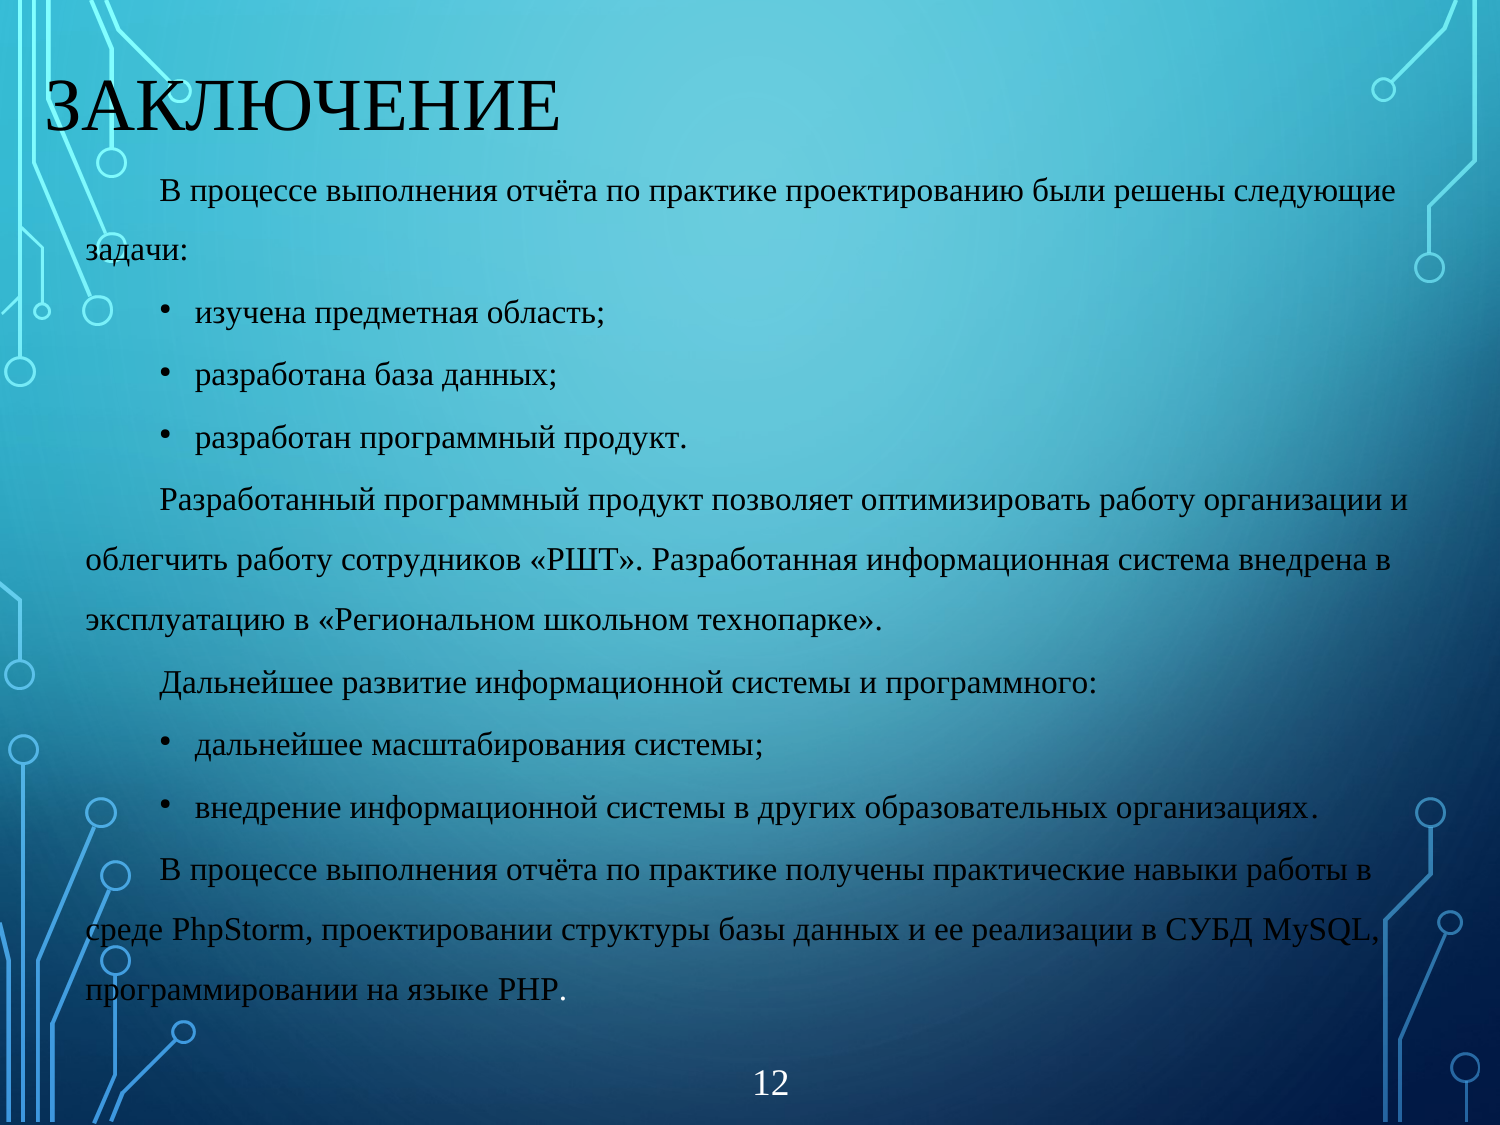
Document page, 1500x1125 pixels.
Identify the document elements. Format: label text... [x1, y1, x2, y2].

text_box ЗАКЛЮЧЕНИЕ [29, 29, 591, 184]
picture [0, 0, 1500, 1125]
text_box <номер> [737, 1050, 1300, 1125]
text_box В процессе выполнения отчёта по практике проектированию были решены следующие задачи: изучена предметная область; разработана база данных; разработан программный продукт. Разработанный программный продукт позволяет оптимизировать работу организации и облегчить работу сотрудников «РШТ». Разработанная информационная система внедрена в эксплуатацию в «Региональном школьном технопарке». Дальнейшее развитие информационной системы и программного: дальнейшее масштабирования системы; внедрение информационной системы в других образовательных организациях. В процессе выполнения отчёта по практике получены практические навыки работы в среде PhpStorm, проектировании структуры базы данных и ее реализации в СУБД MySQL, программировании на языке PHP. [70, 140, 1447, 1064]
